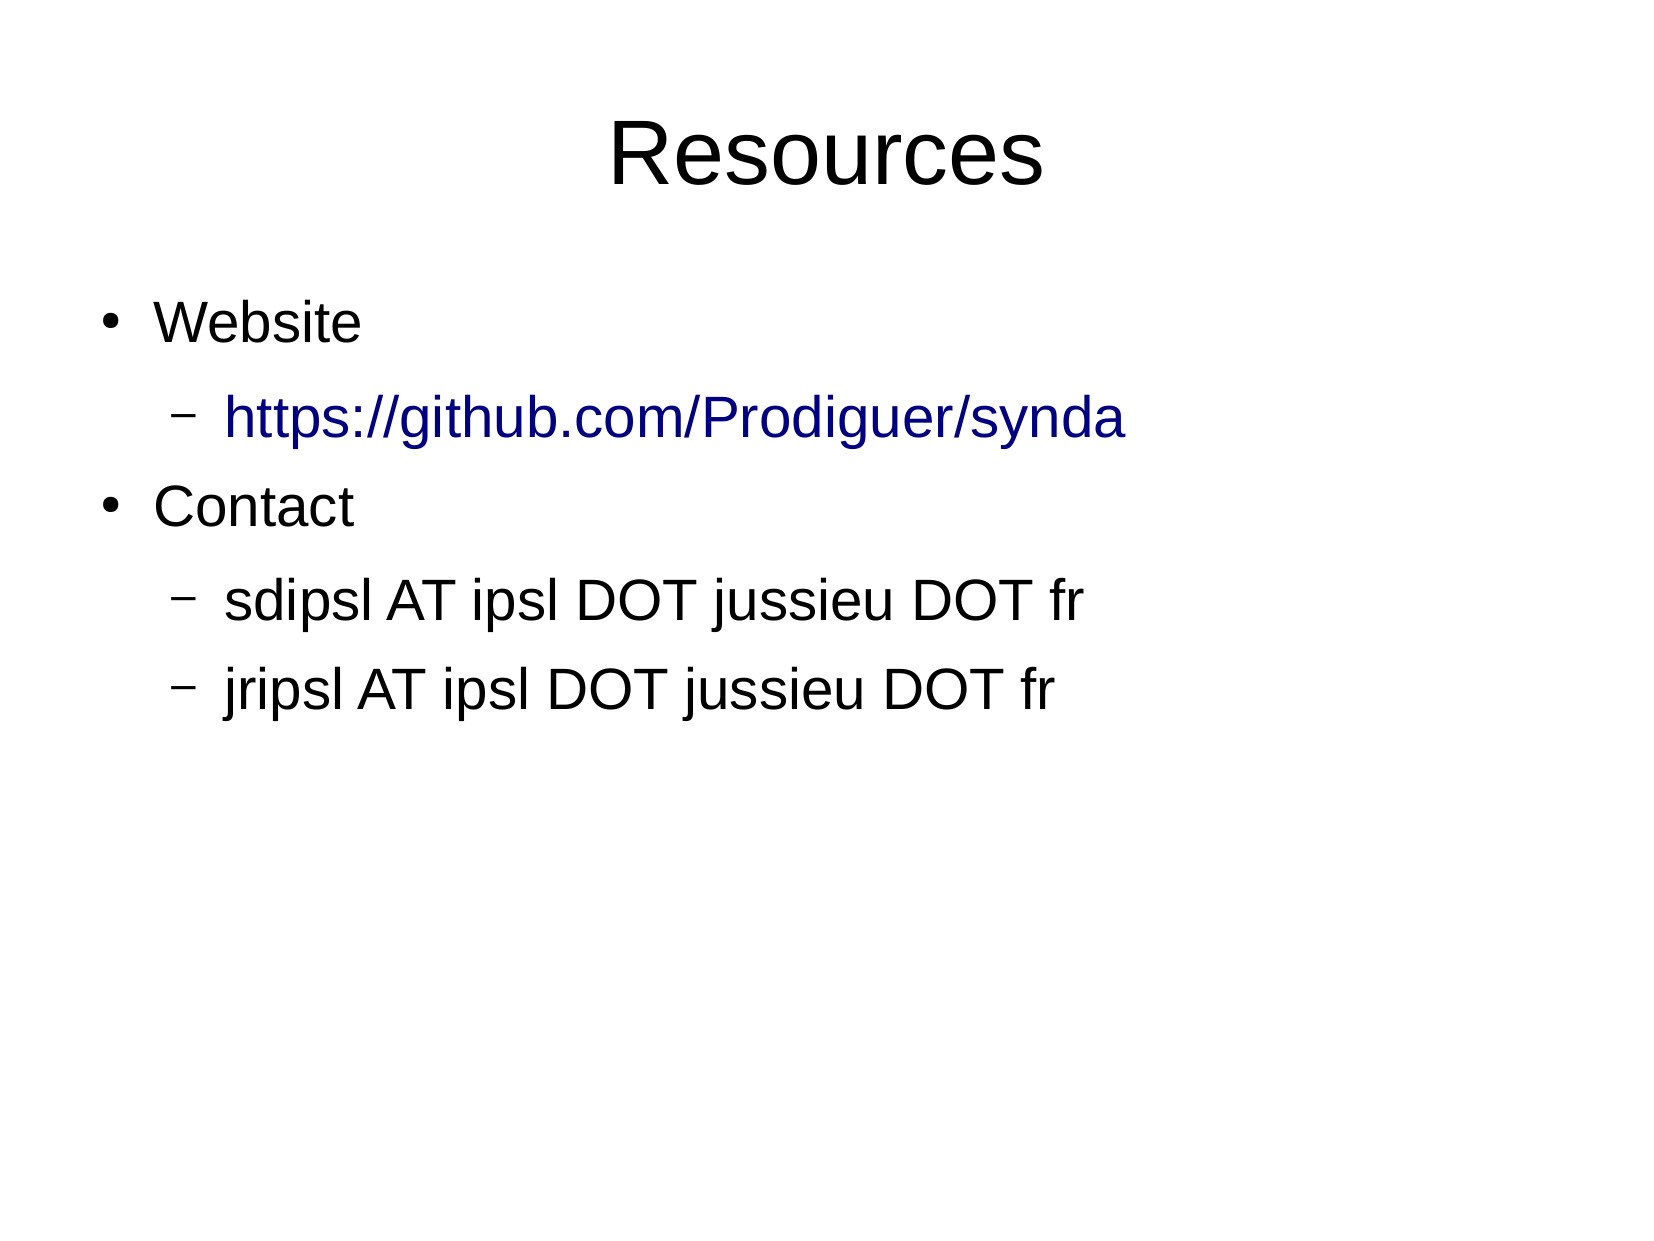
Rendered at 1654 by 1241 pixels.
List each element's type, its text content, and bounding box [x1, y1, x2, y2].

list Website https://github.com/Prodiguer/synda Contact sdipsl AT ipsl DOT jussieu DOT fr jripsl AT ipsl DOT jussieu DOT fr [82, 290, 1571, 1010]
title Resources [82, 49, 1571, 257]
